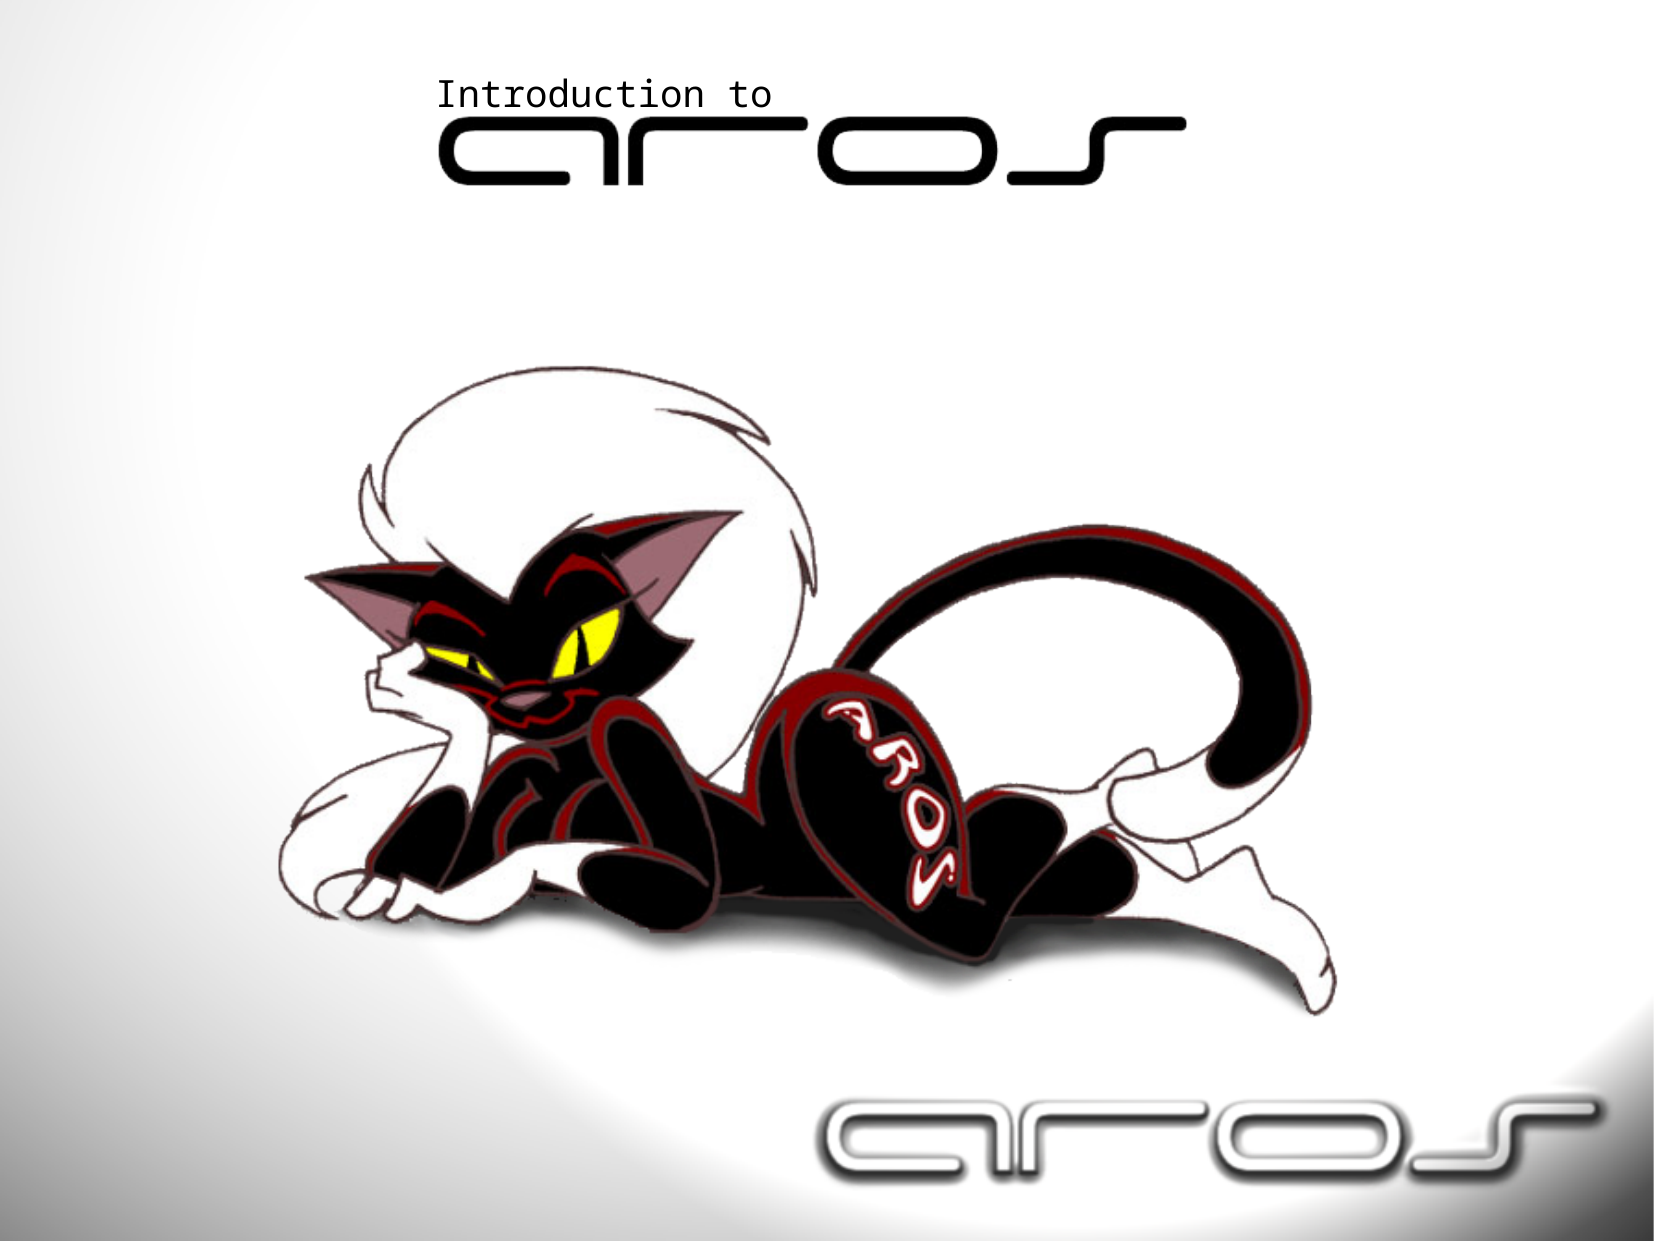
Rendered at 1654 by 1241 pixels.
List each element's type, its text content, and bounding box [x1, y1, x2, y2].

picture [0, 0, 1654, 1241]
text_box Introduction to [420, 60, 788, 113]
